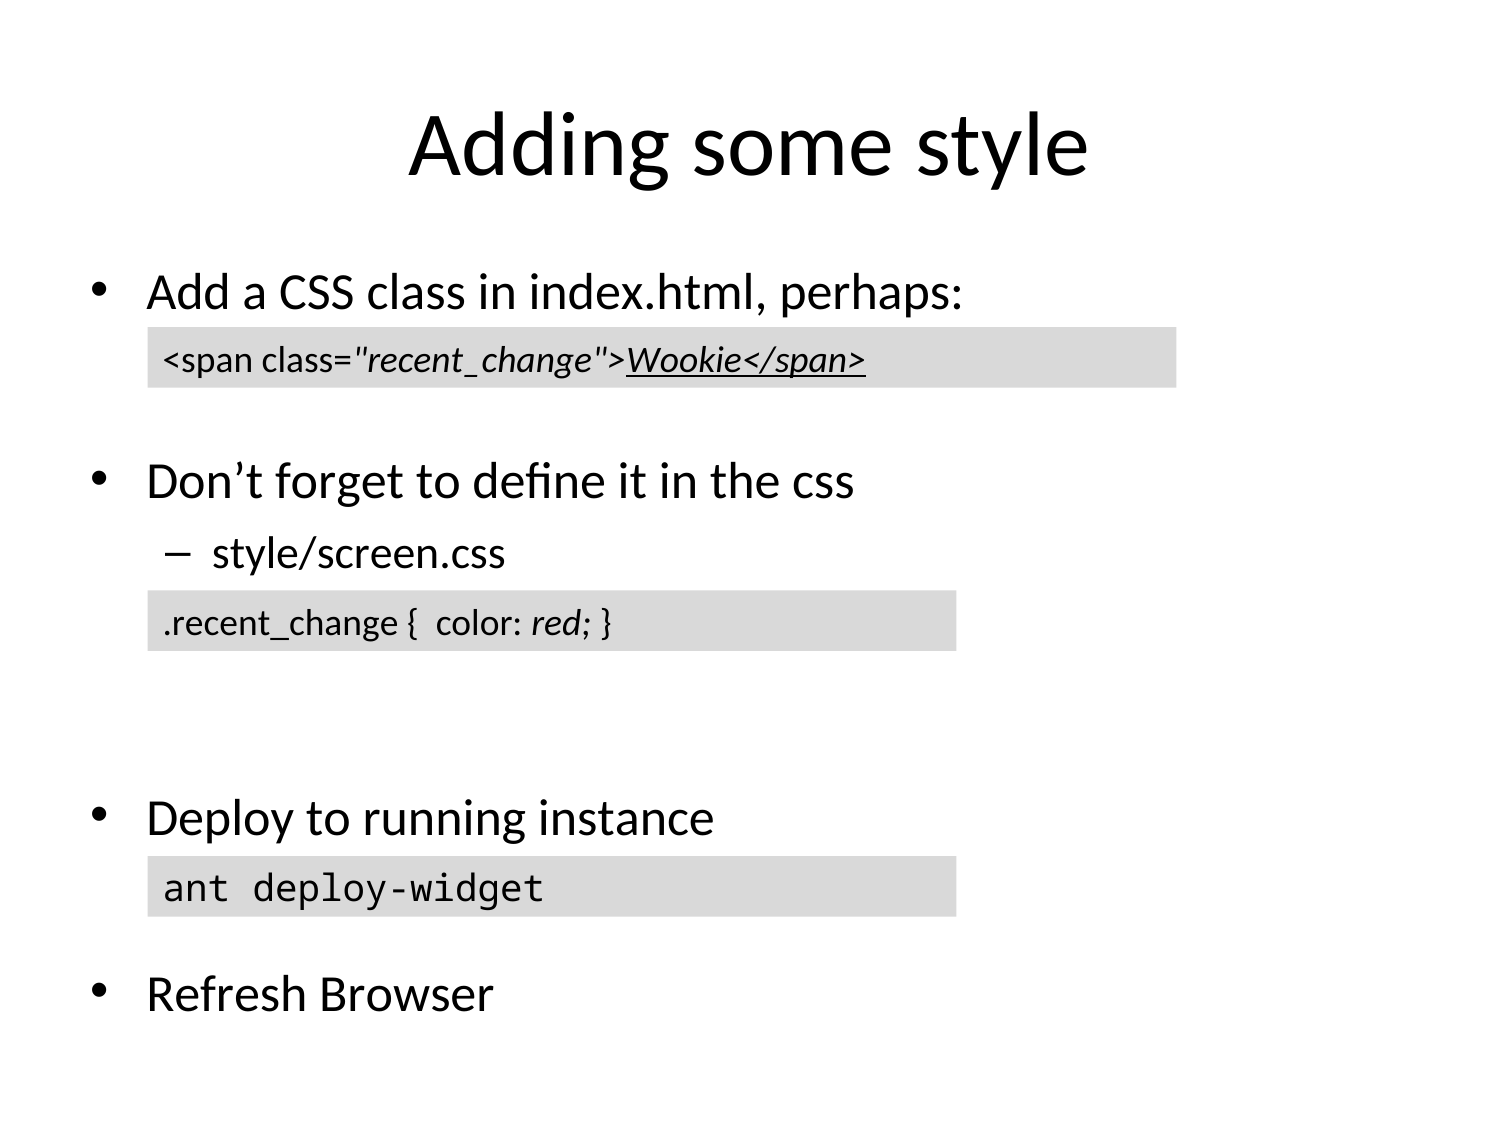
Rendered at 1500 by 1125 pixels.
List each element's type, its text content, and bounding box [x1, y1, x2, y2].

list Add a CSS class in index.html, perhaps: Don’t forget to define it in the css style/screen.css Deploy to running instance Refresh Browser [75, 262, 1426, 1088]
text_box ant deploy-widget [147, 856, 957, 917]
text_box <span class="recent_change">Wookie</span> [147, 327, 1177, 388]
text_box .recent_change { color: red; } [147, 590, 957, 651]
title Adding some style [75, 45, 1426, 233]
